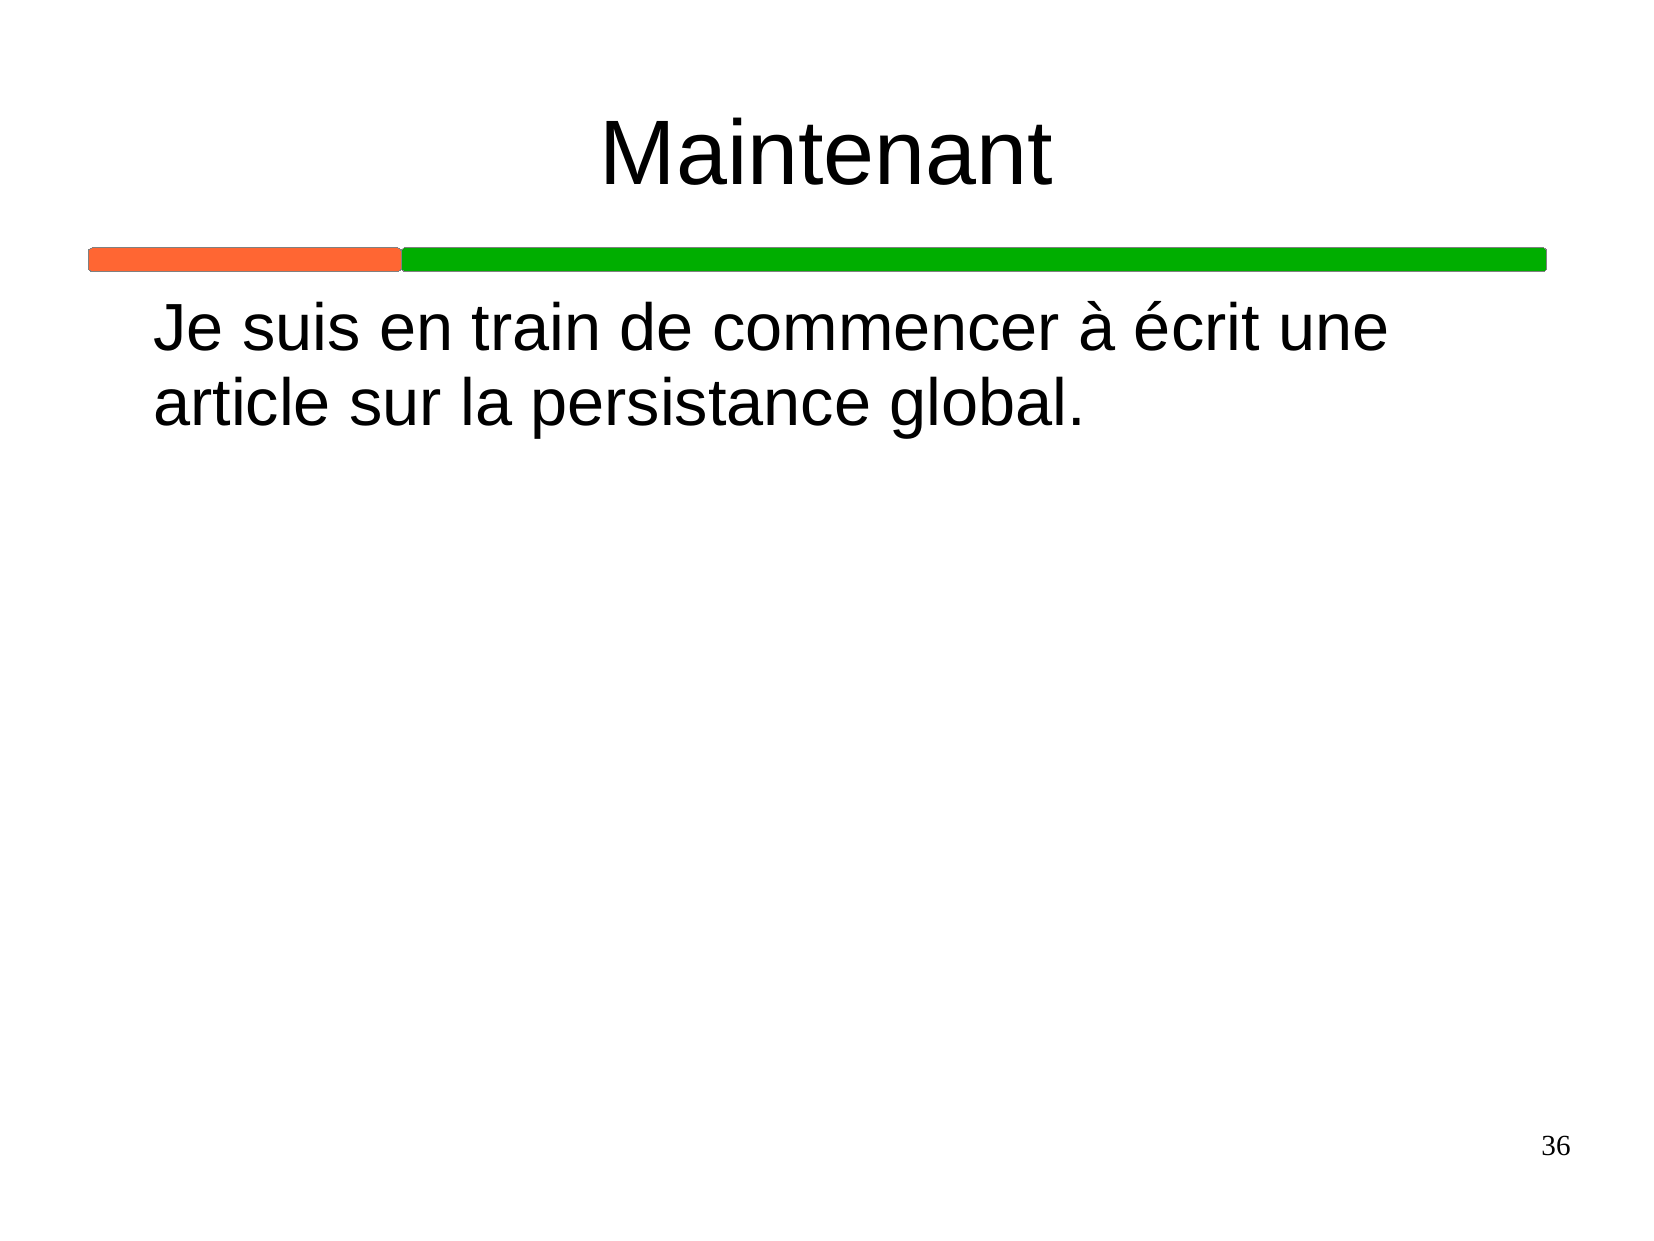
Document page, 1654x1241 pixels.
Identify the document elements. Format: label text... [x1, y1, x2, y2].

list Je suis en train de commencer à écrit une article sur la persistance global. [82, 290, 1538, 1010]
text_box [88, 247, 1547, 272]
title Maintenant [82, 49, 1571, 257]
